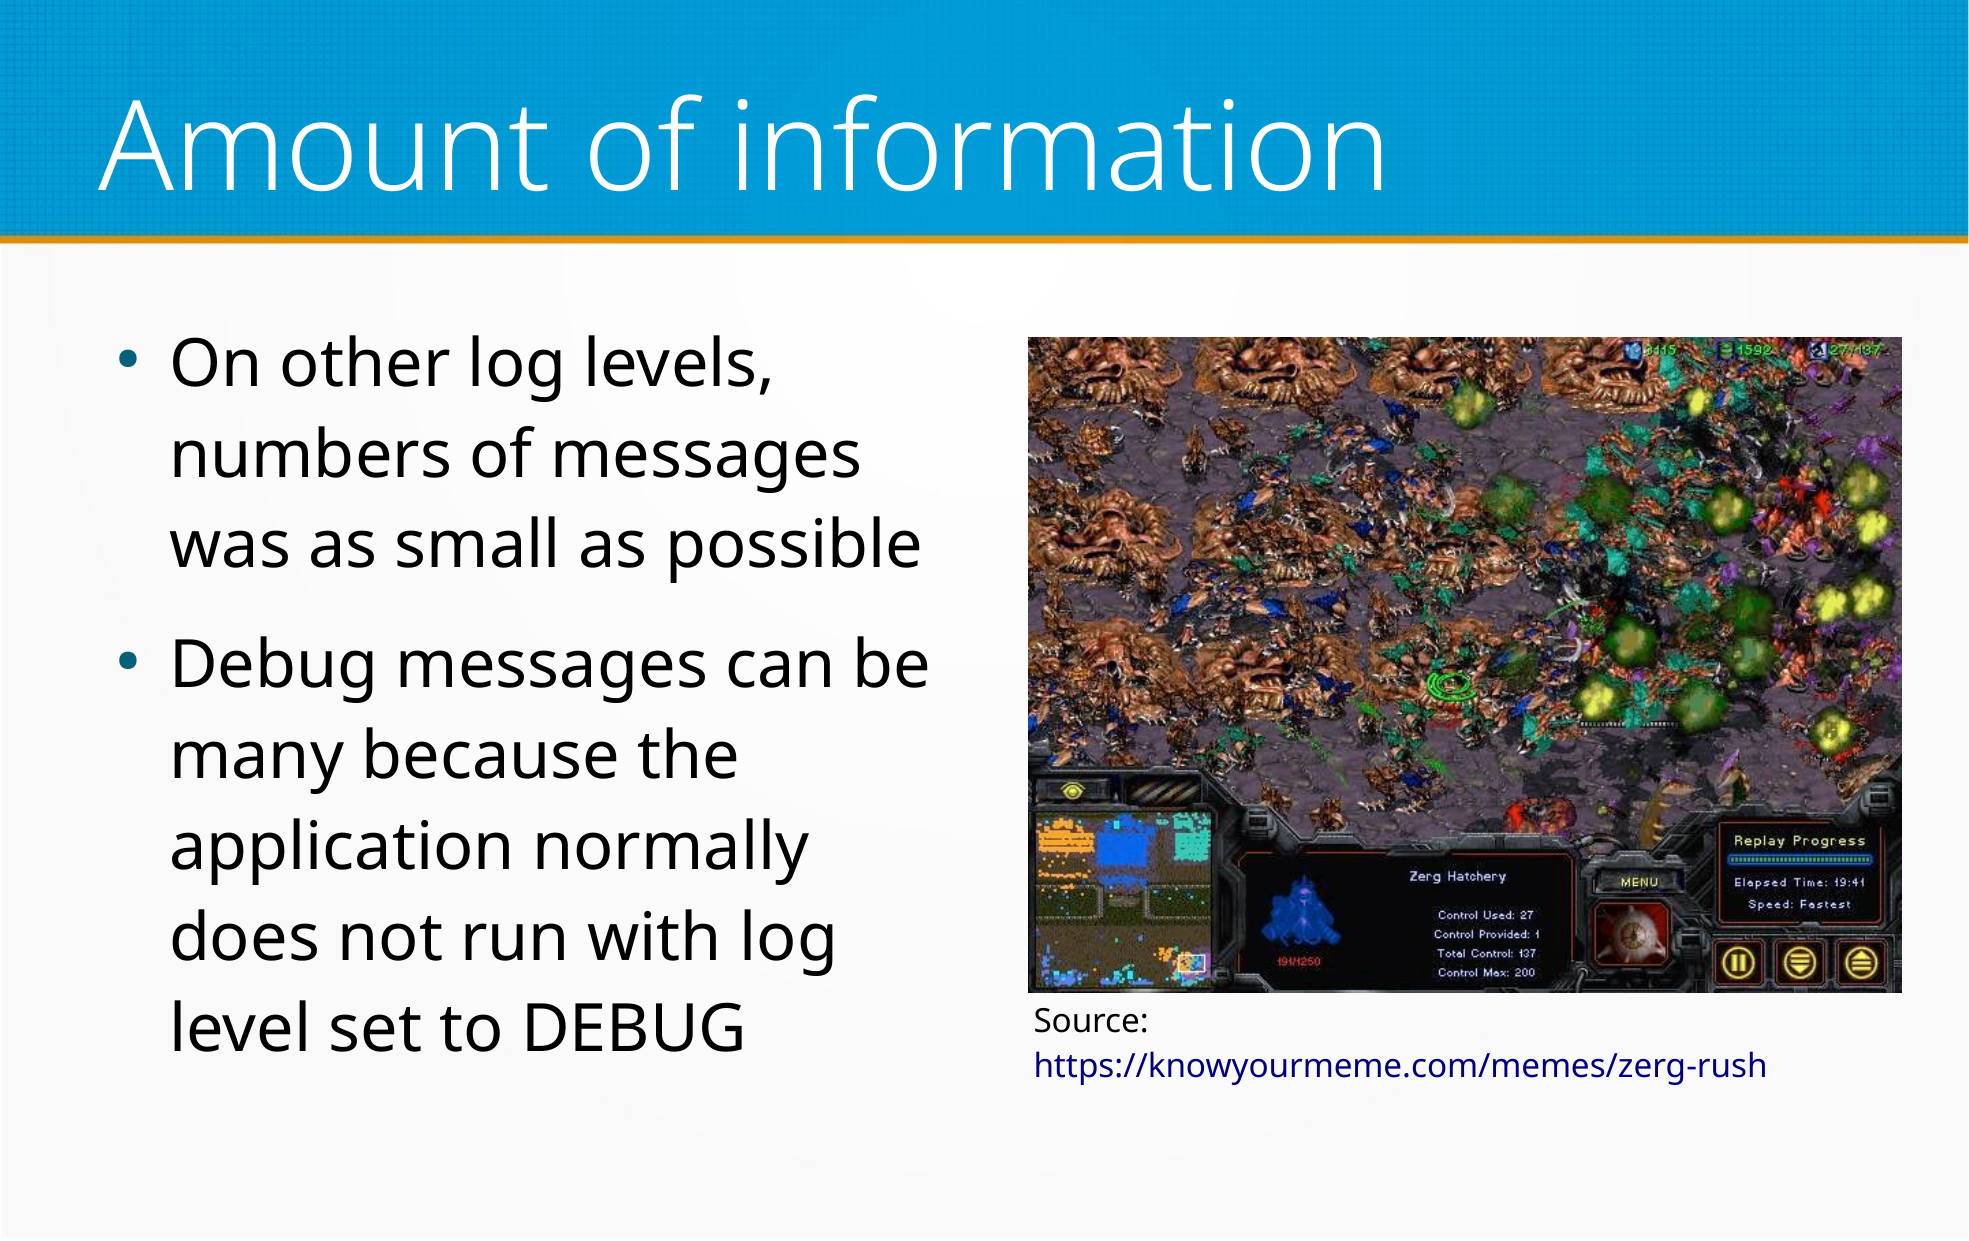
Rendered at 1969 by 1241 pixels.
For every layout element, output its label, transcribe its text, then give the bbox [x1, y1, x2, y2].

picture [0, 233, 1969, 1241]
list On other log levels, numbers of messages was as small as possible Debug messages can be many because the application normally does not run with log level set to DEBUG [98, 315, 957, 1099]
text_box Source: https://knowyourmeme.com/memes/zerg-rush [1027, 1015, 1867, 1070]
title Amount of information [98, 19, 1870, 227]
